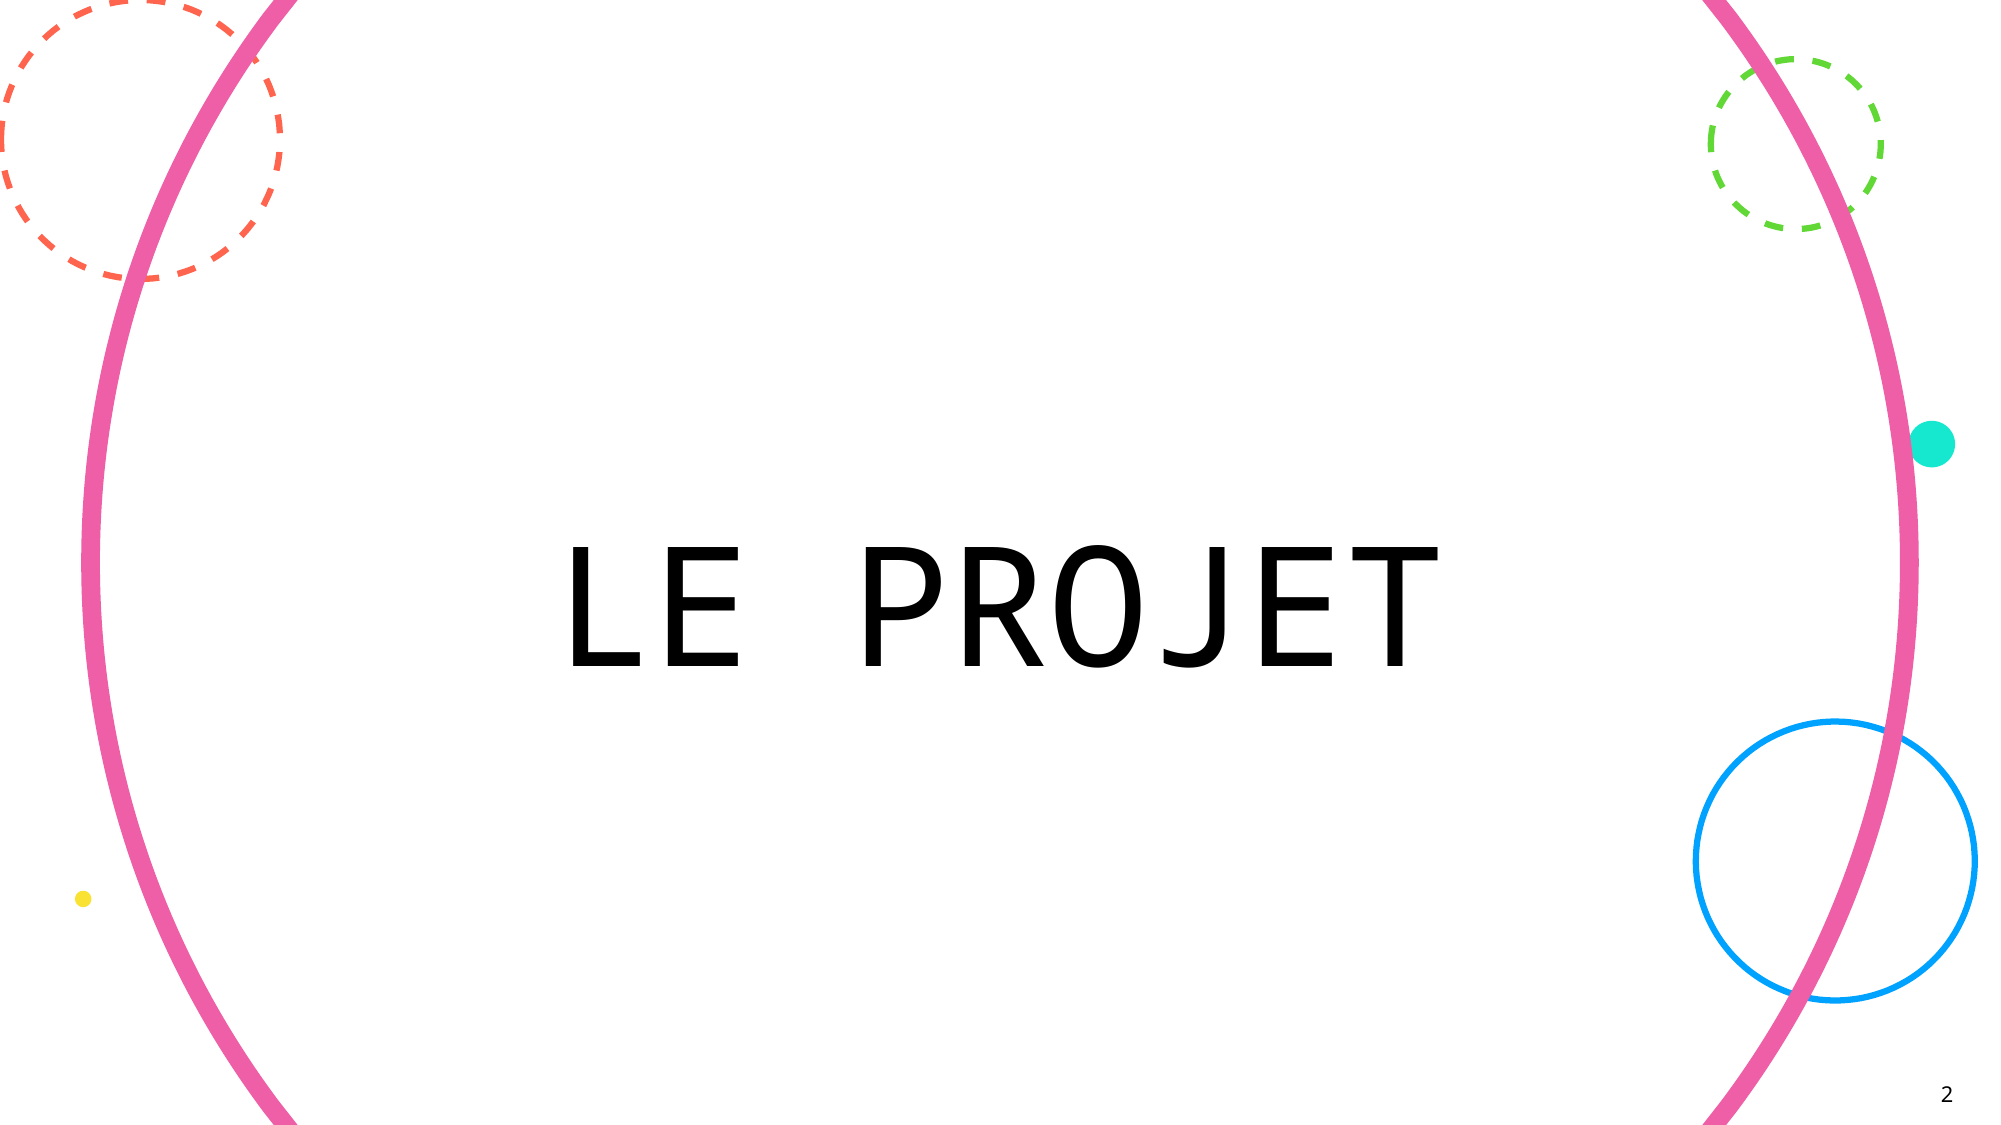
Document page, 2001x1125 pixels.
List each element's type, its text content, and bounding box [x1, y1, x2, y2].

title LE PROJET [396, 124, 1604, 710]
text_box ‹N°› [1925, 1065, 2000, 1125]
